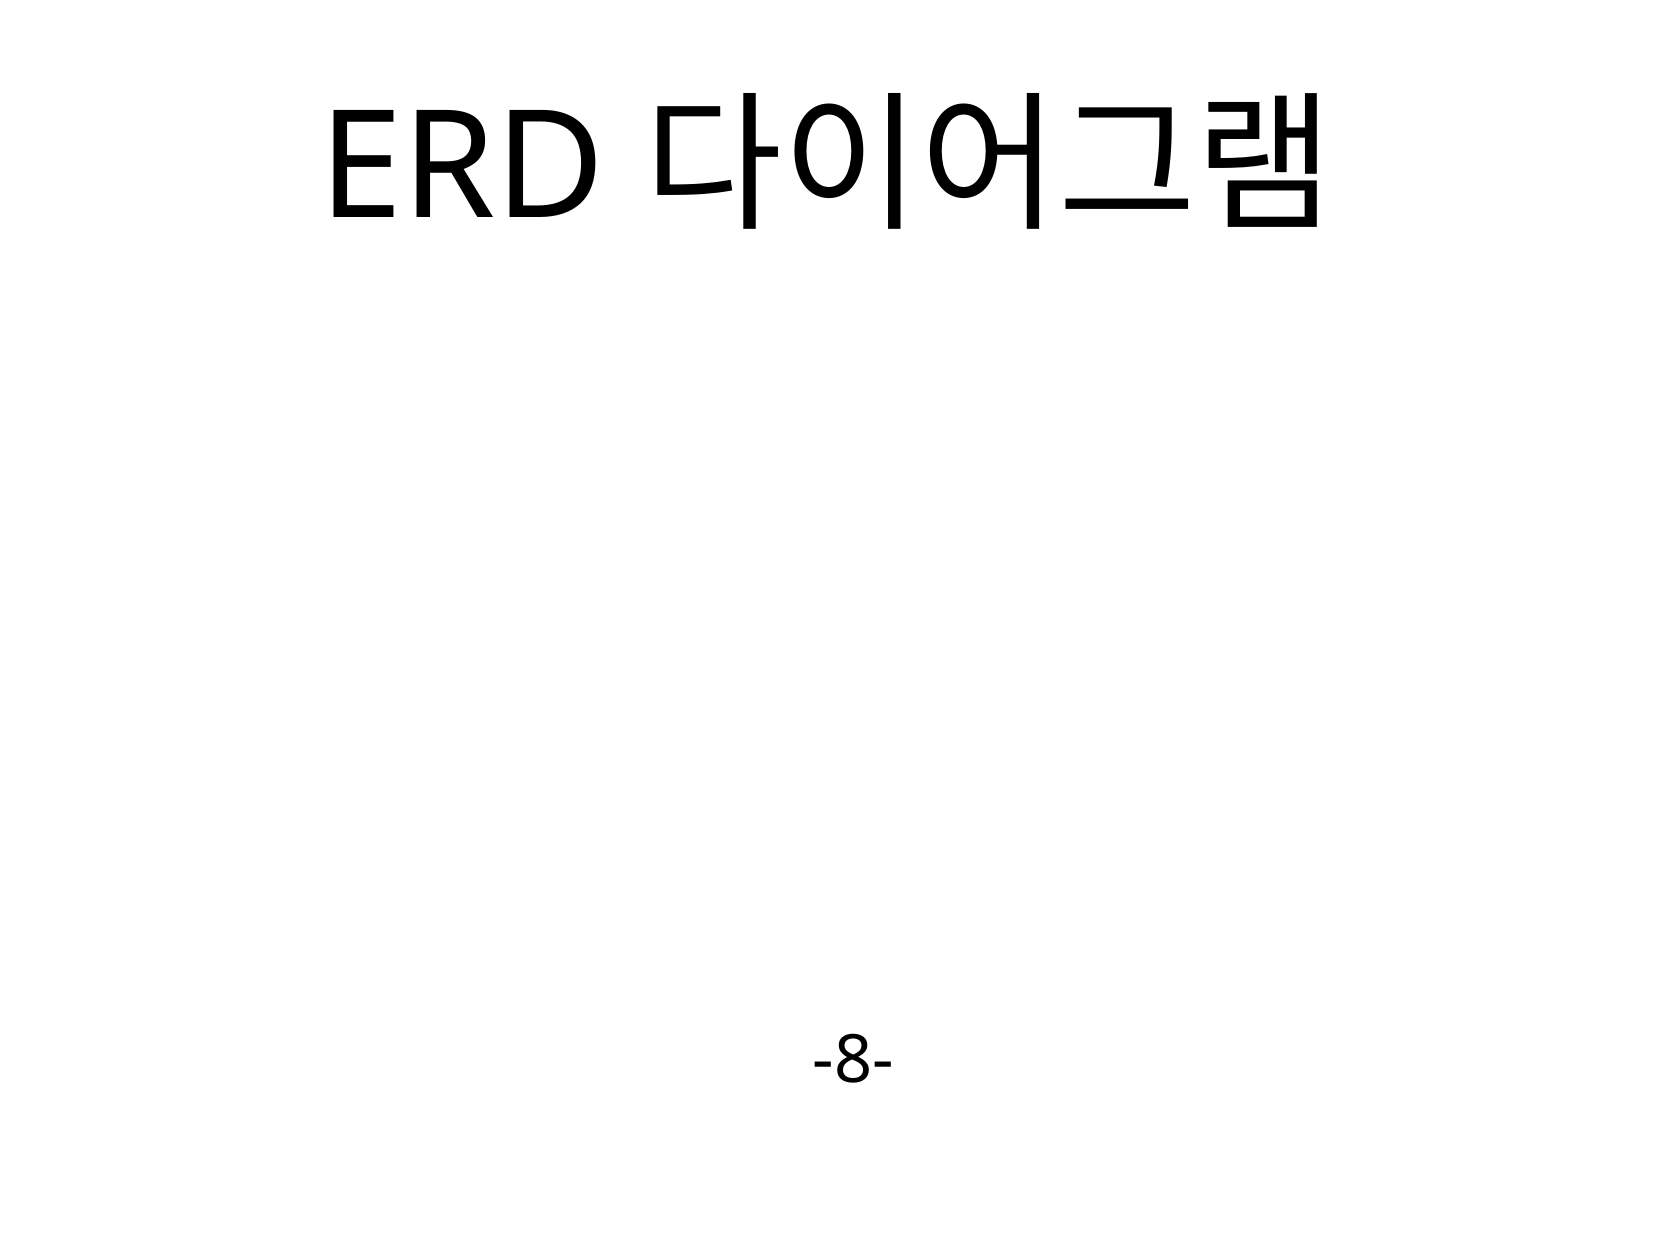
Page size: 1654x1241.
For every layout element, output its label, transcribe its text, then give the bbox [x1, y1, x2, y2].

list -8- [82, 290, 1571, 1072]
title ERD 다이어그램 [82, 49, 1571, 257]
